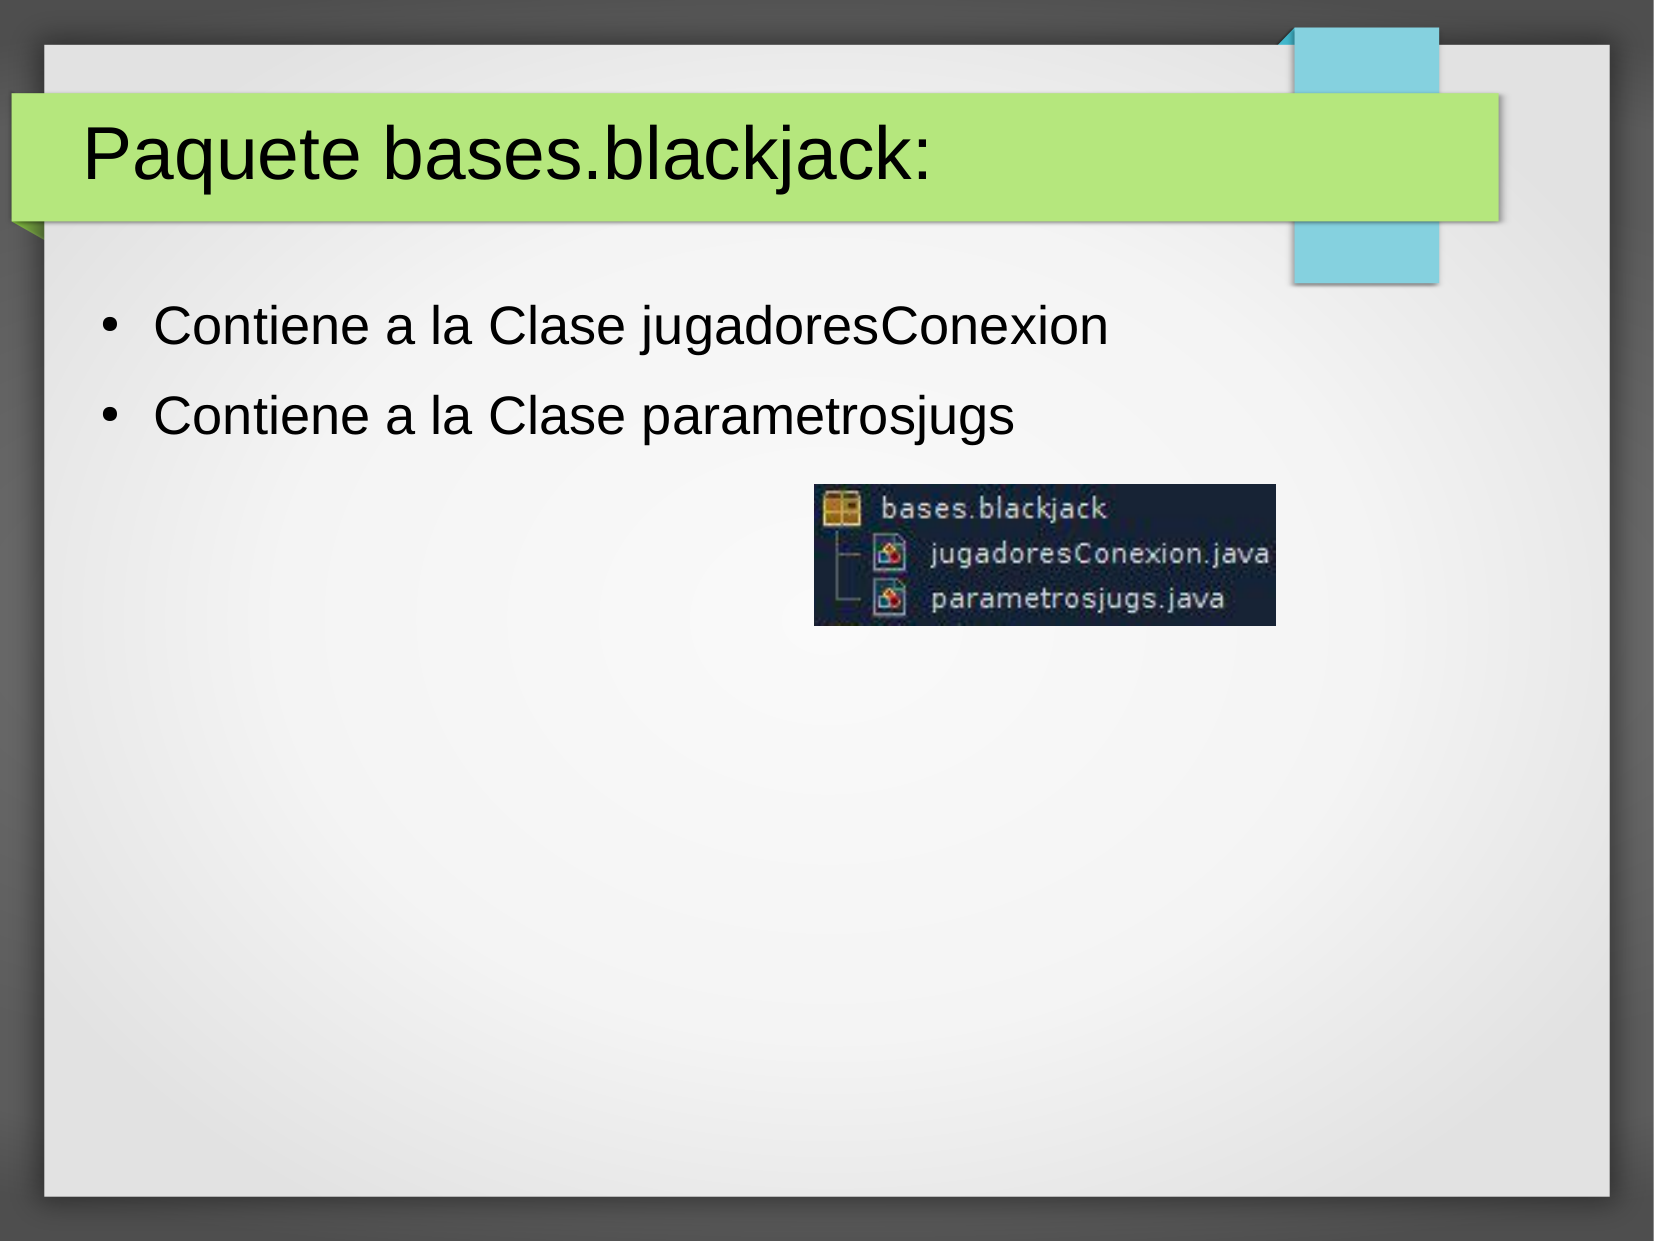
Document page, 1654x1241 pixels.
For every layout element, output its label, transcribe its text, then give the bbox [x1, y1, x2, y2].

picture [0, 0, 1654, 1241]
list Contiene a la Clase jugadoresConexion Contiene a la Clase parametrosjugs [82, 295, 1571, 1015]
title Paquete bases.blackjack: [82, 94, 1264, 213]
